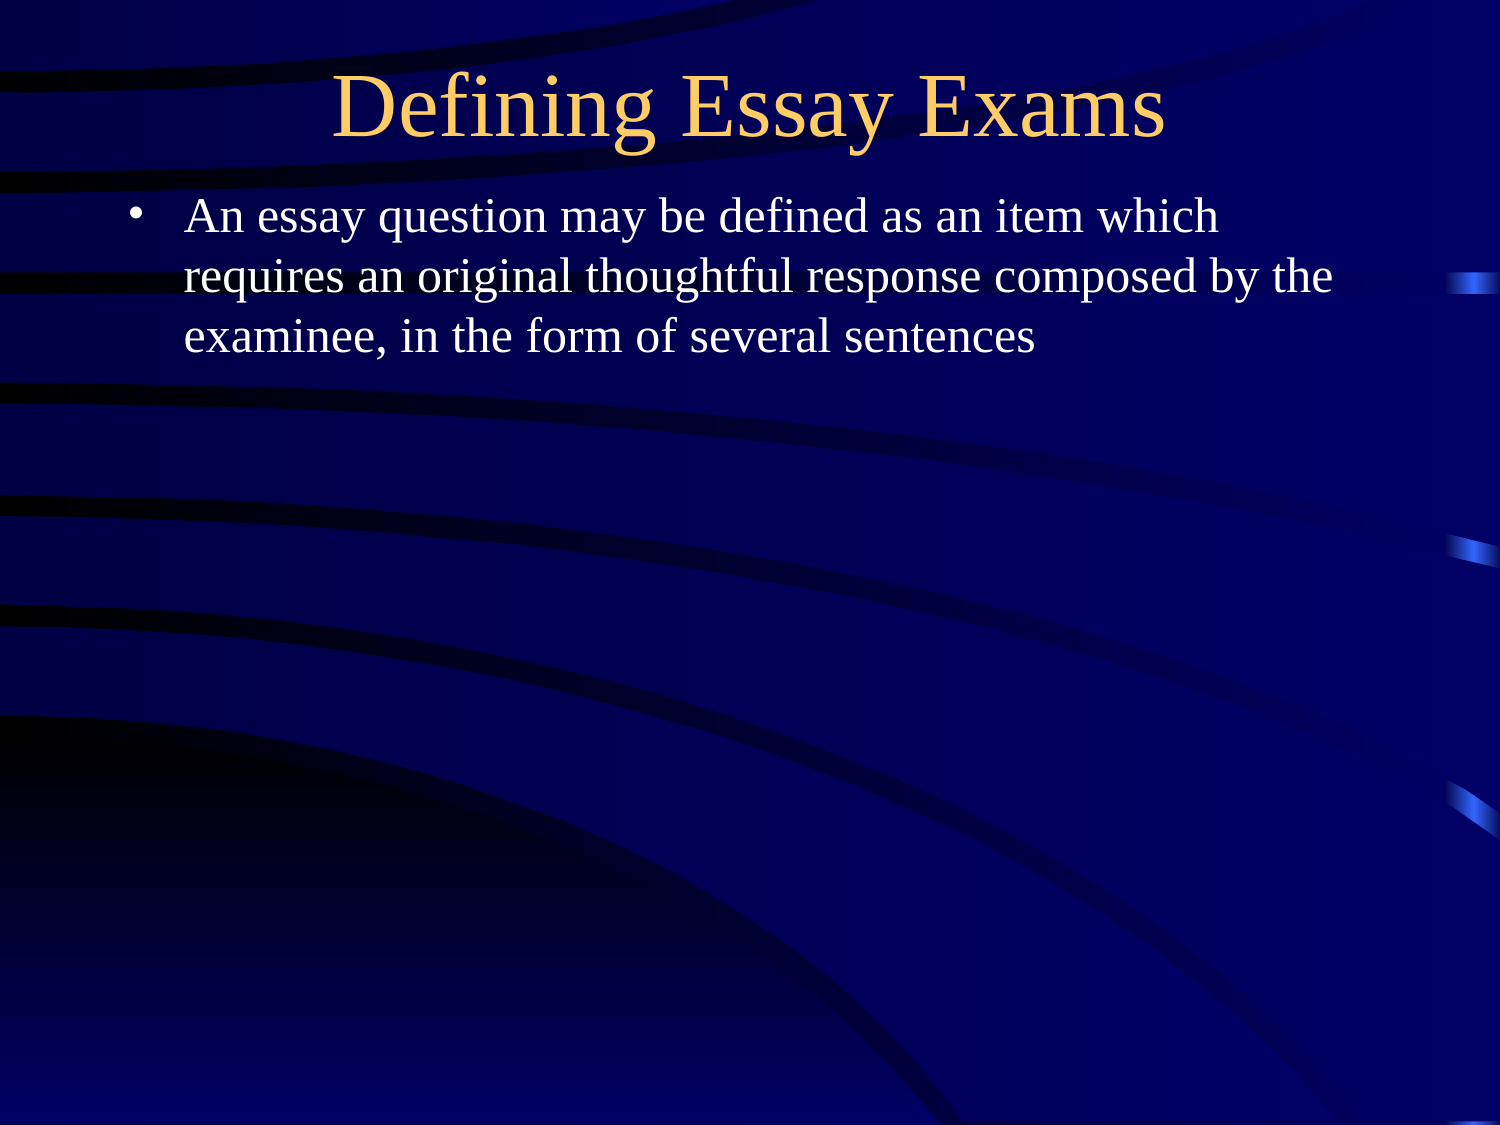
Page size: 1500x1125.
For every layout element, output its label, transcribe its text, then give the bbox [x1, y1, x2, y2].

list An essay question may be defined as an item which requires an original thoughtful response composed by the examinee, in the form of several sentences [112, 174, 1388, 1000]
title Defining Essay Exams [112, 0, 1388, 174]
